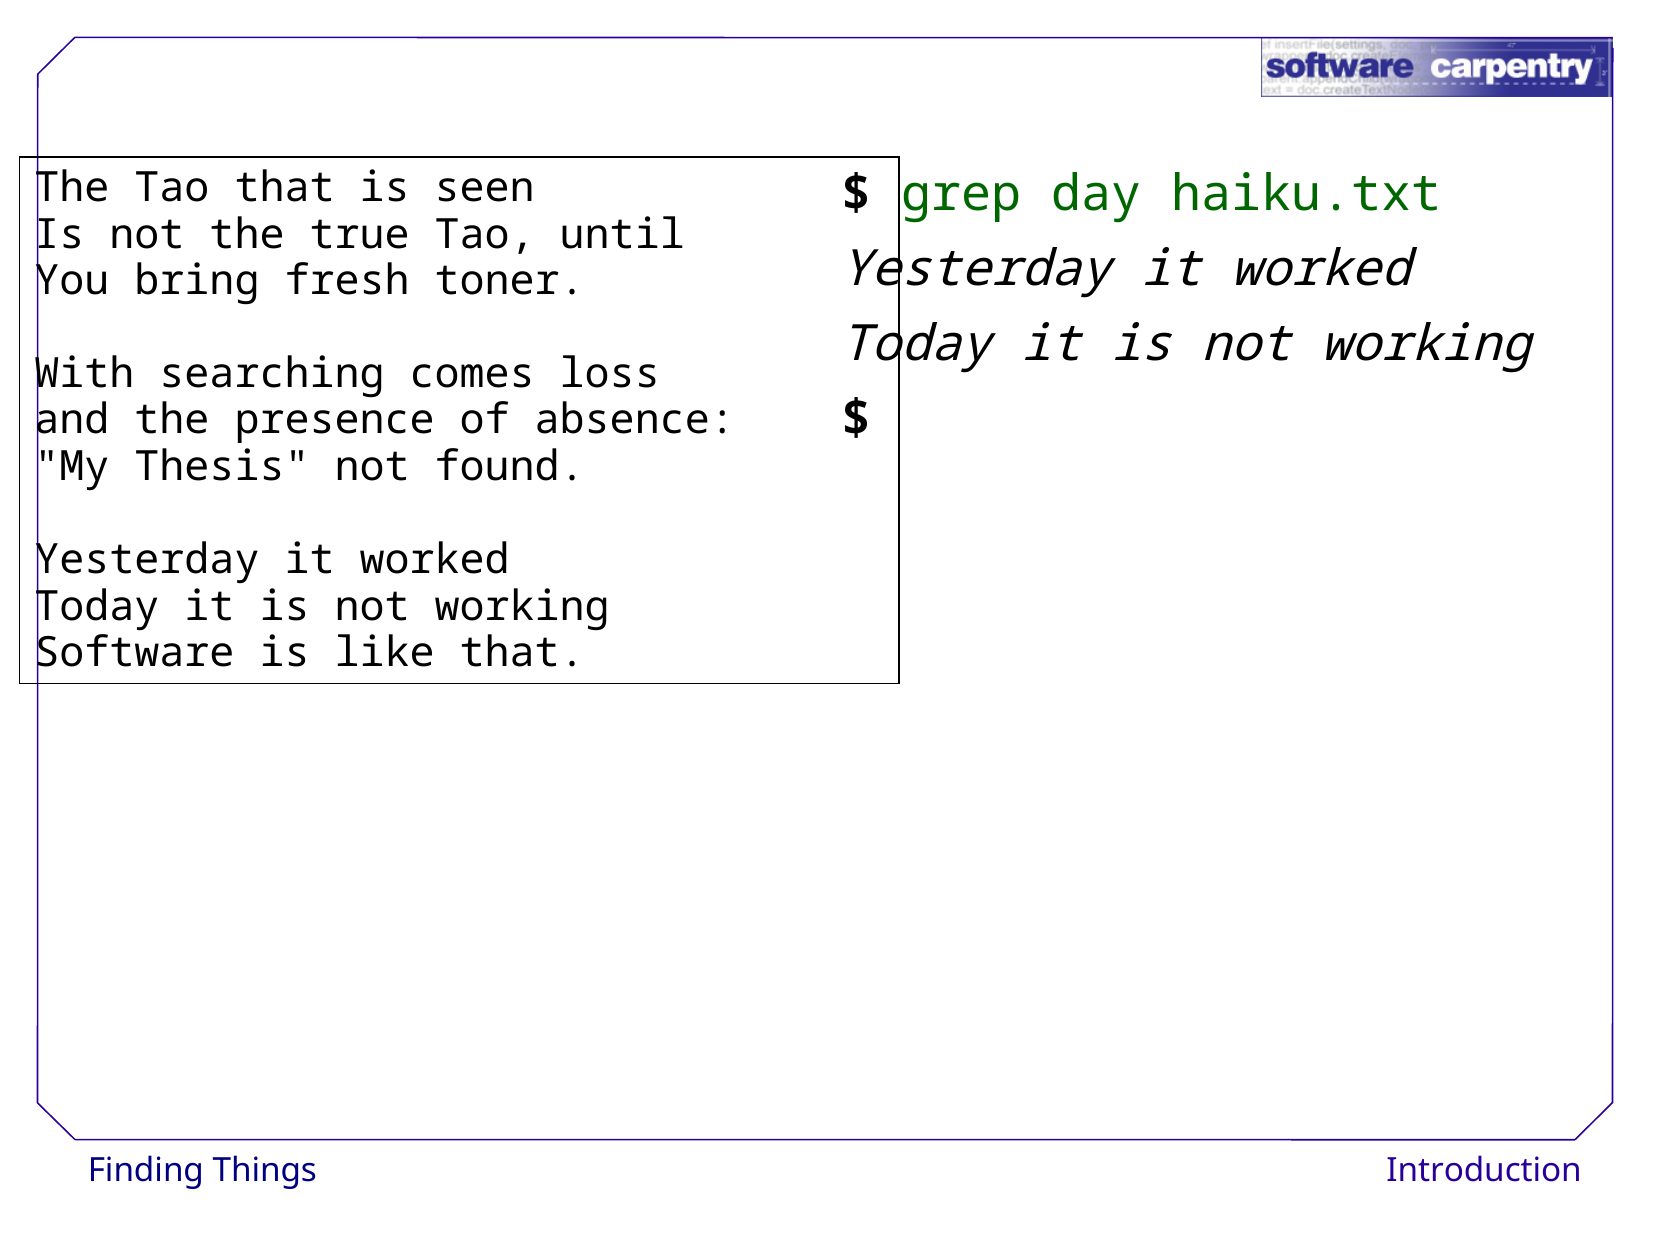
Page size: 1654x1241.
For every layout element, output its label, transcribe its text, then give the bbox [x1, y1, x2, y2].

text_box $ grep day haiku.txt Yesterday it worked Today it is not working $ [826, 137, 1517, 649]
picture [1261, 39, 1613, 97]
text_box The Tao that is seen Is not the true Tao, until You bring fresh toner. With searching comes loss and the presence of absence: "My Thesis" not found. Yesterday it worked Today it is not working Software is like that. [19, 156, 900, 684]
